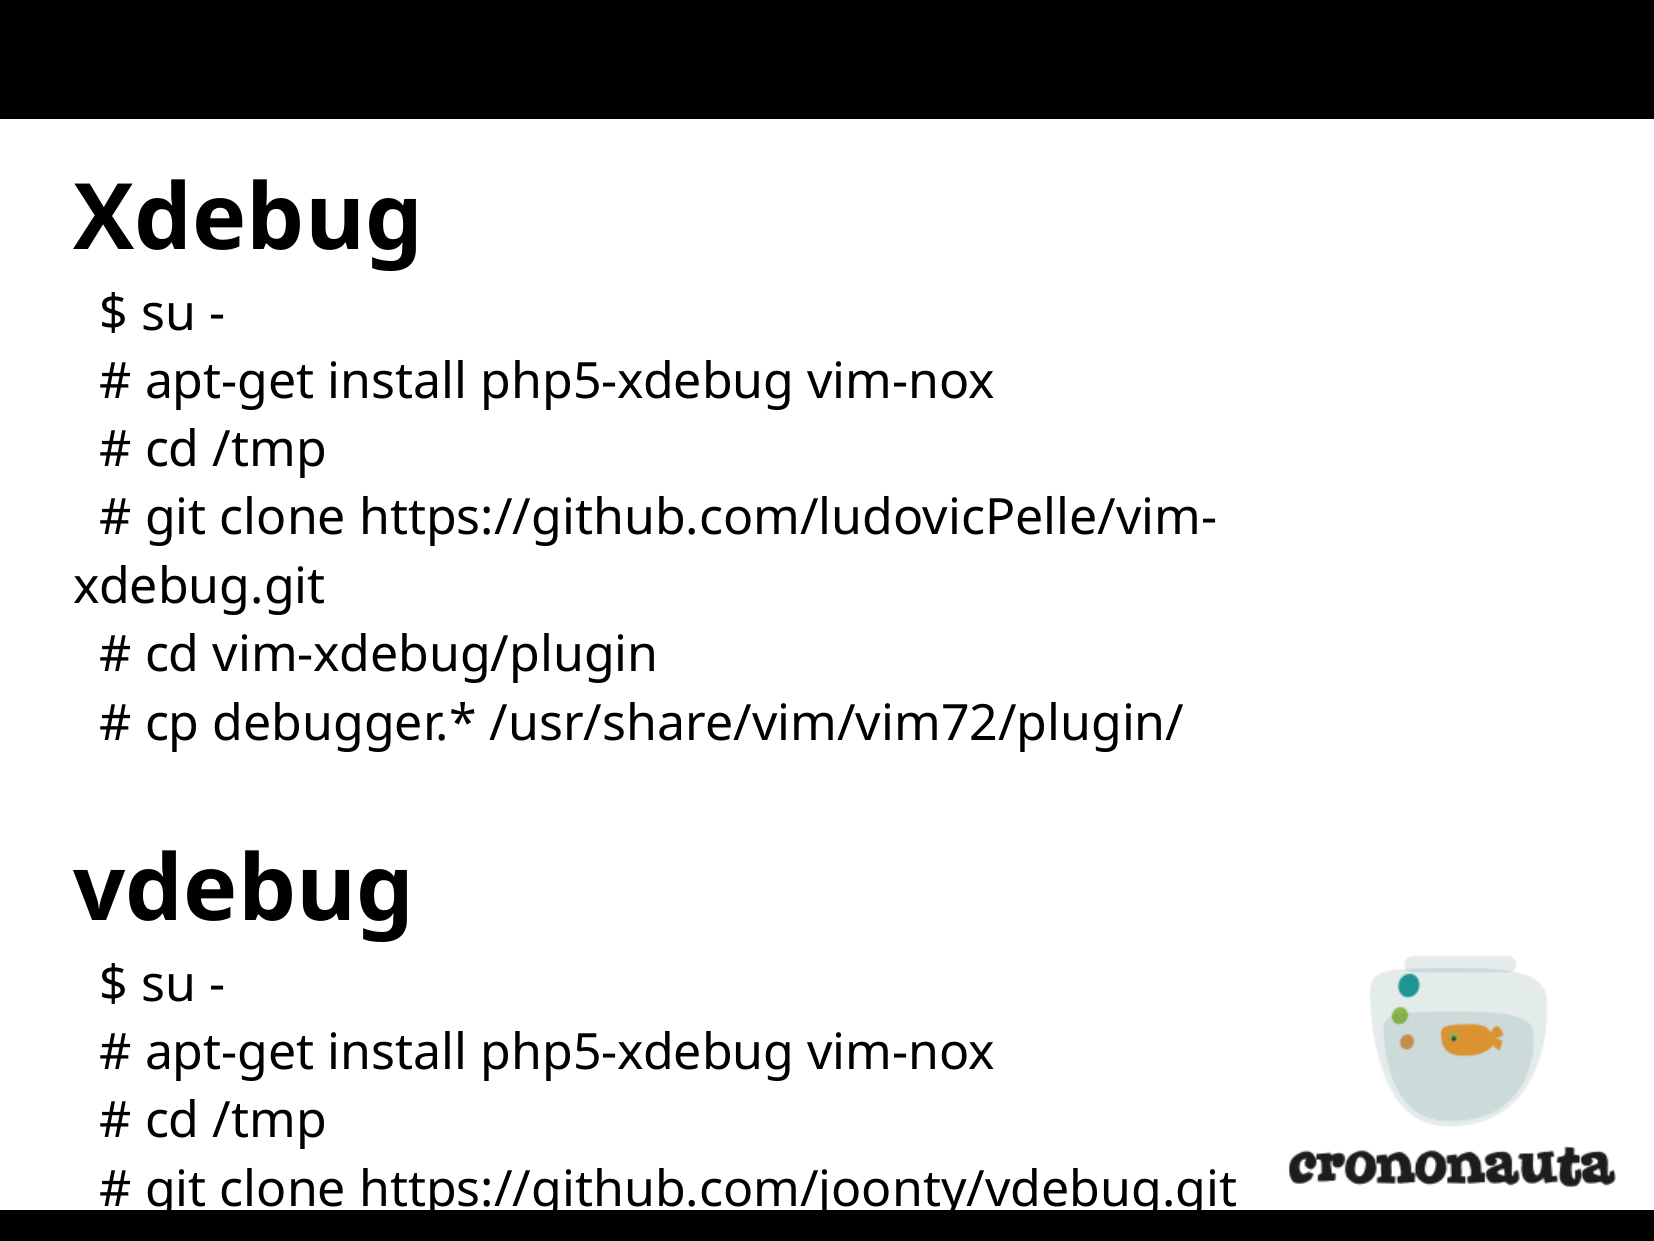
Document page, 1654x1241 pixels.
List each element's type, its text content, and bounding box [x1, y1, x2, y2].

text_box Xdebug $ su - # apt-get install php5-xdebug vim-nox # cd /tmp # git clone https://github.com/ludovicPelle/vim-xdebug.git # cd vim-xdebug/plugin # cp debugger.* /usr/share/vim/vim72/plugin/ vdebug $ su - # apt-get install php5-xdebug vim-nox # cd /tmp # git clone https://github.com/joonty/vdebug.git # cp -ra vdebug/plugin/. /usr/share/vim/vim72/plugin/ # cp -ra vdebug/syntax/. /usr/share/vim/vim72/syntax/ [59, 144, 1447, 1093]
picture [1240, 944, 1637, 1196]
